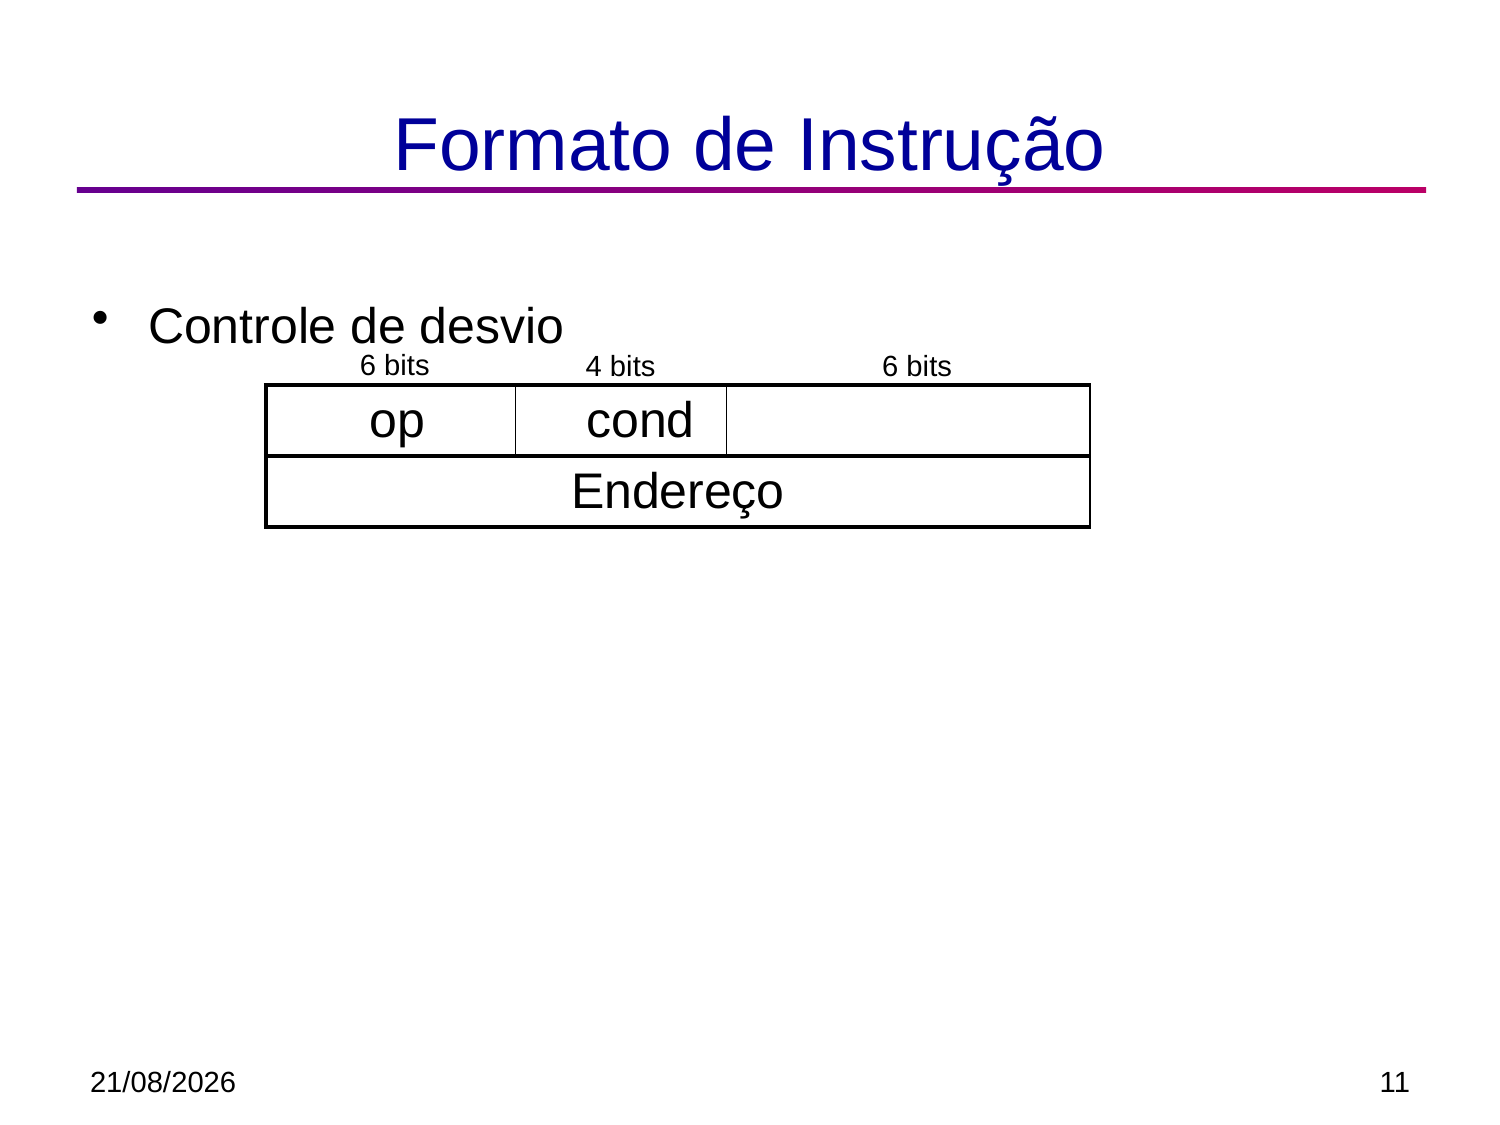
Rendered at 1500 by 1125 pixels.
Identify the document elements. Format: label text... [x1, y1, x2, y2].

table_header cond [516, 387, 726, 454]
slide_number <number> [1074, 1055, 1425, 1125]
table_cell Endereço [268, 458, 1089, 525]
slide_number 15/05/2020 [75, 1055, 425, 1125]
list Controle de desvio [76, 215, 1424, 1019]
text_box 6 bits [345, 338, 445, 389]
table_header op [268, 387, 515, 454]
table_header [727, 387, 1089, 454]
text_box 4 bits [570, 339, 712, 390]
title Formato de Instrução [76, 74, 1424, 193]
text_box 6 bits [867, 339, 968, 390]
